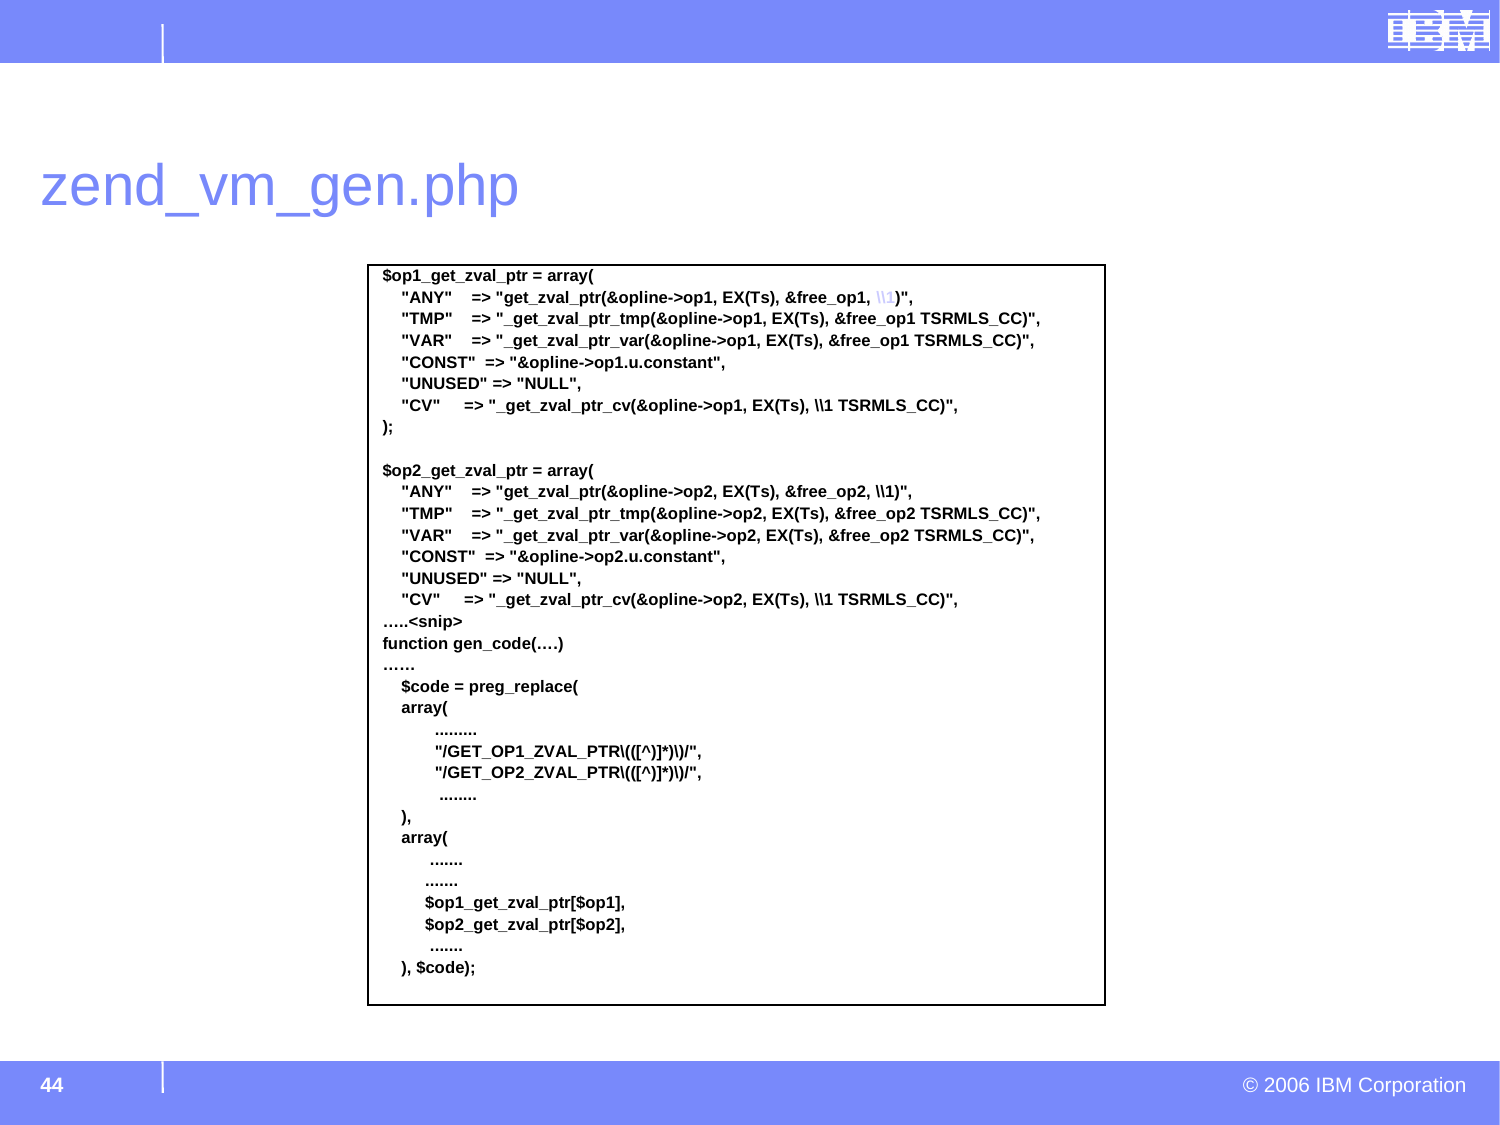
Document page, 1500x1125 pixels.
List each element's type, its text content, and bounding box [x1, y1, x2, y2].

text_box $op1_get_zval_ptr = array( "ANY" => "get_zval_ptr(&opline->op1, EX(Ts), &free_op1, \\1)", "TMP" => "_get_zval_ptr_tmp(&opline->op1, EX(Ts), &free_op1 TSRMLS_CC)", "VAR" => "_get_zval_ptr_var(&opline->op1, EX(Ts), &free_op1 TSRMLS_CC)", "CONST" => "&opline->op1.u.constant", "UNUSED" => "NULL", "CV" => "_get_zval_ptr_cv(&opline->op1, EX(Ts), \\1 TSRMLS_CC)", ); $op2_get_zval_ptr = array( "ANY" => "get_zval_ptr(&opline->op2, EX(Ts), &free_op2, \\1)", "TMP" => "_get_zval_ptr_tmp(&opline->op2, EX(Ts), &free_op2 TSRMLS_CC)", "VAR" => "_get_zval_ptr_var(&opline->op2, EX(Ts), &free_op2 TSRMLS_CC)", "CONST" => "&opline->op2.u.constant", "UNUSED" => "NULL", "CV" => "_get_zval_ptr_cv(&opline->op2, EX(Ts), \\1 TSRMLS_CC)", …..<snip> function gen_code(….)‏ …… $code = preg_replace( array( ......... "/GET_OP1_ZVAL_PTR\(([^)]*)\)/", "/GET_OP2_ZVAL_PTR\(([^)]*)\)/", ........ ), array( ....... ....... $op1_get_zval_ptr[$op1], $op2_get_zval_ptr[$op2], ....... ), $code); [367, 265, 1105, 1005]
title zend_vm_gen.php [25, 123, 1378, 225]
